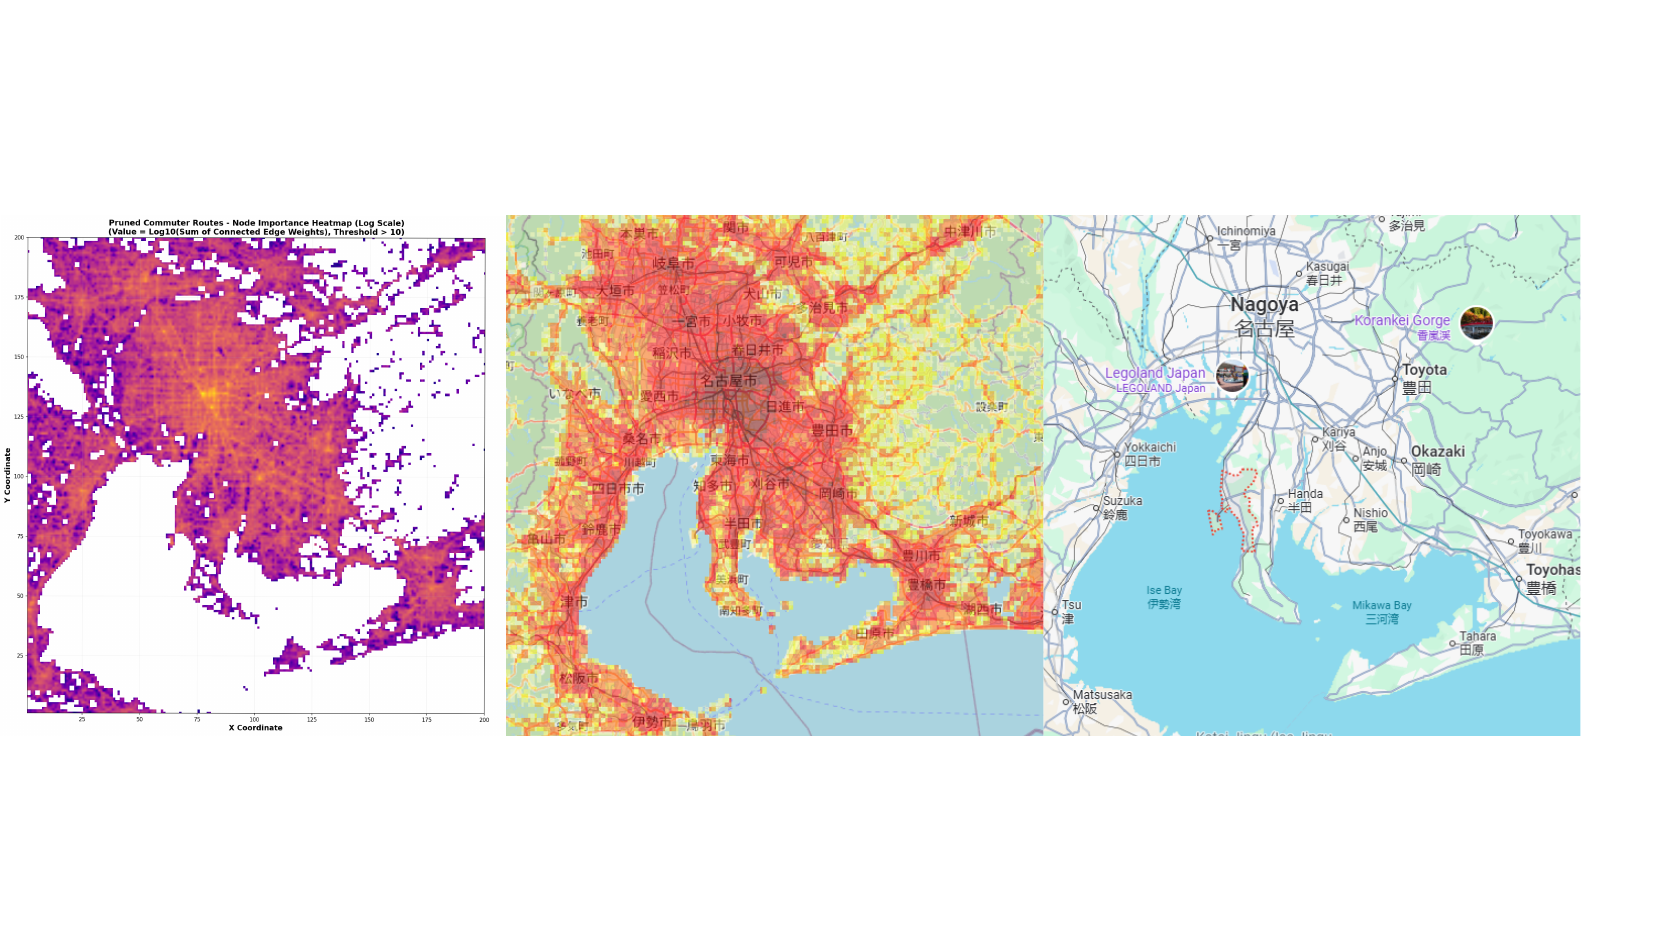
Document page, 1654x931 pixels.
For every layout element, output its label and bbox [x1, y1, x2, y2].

picture [0, 215, 1581, 736]
